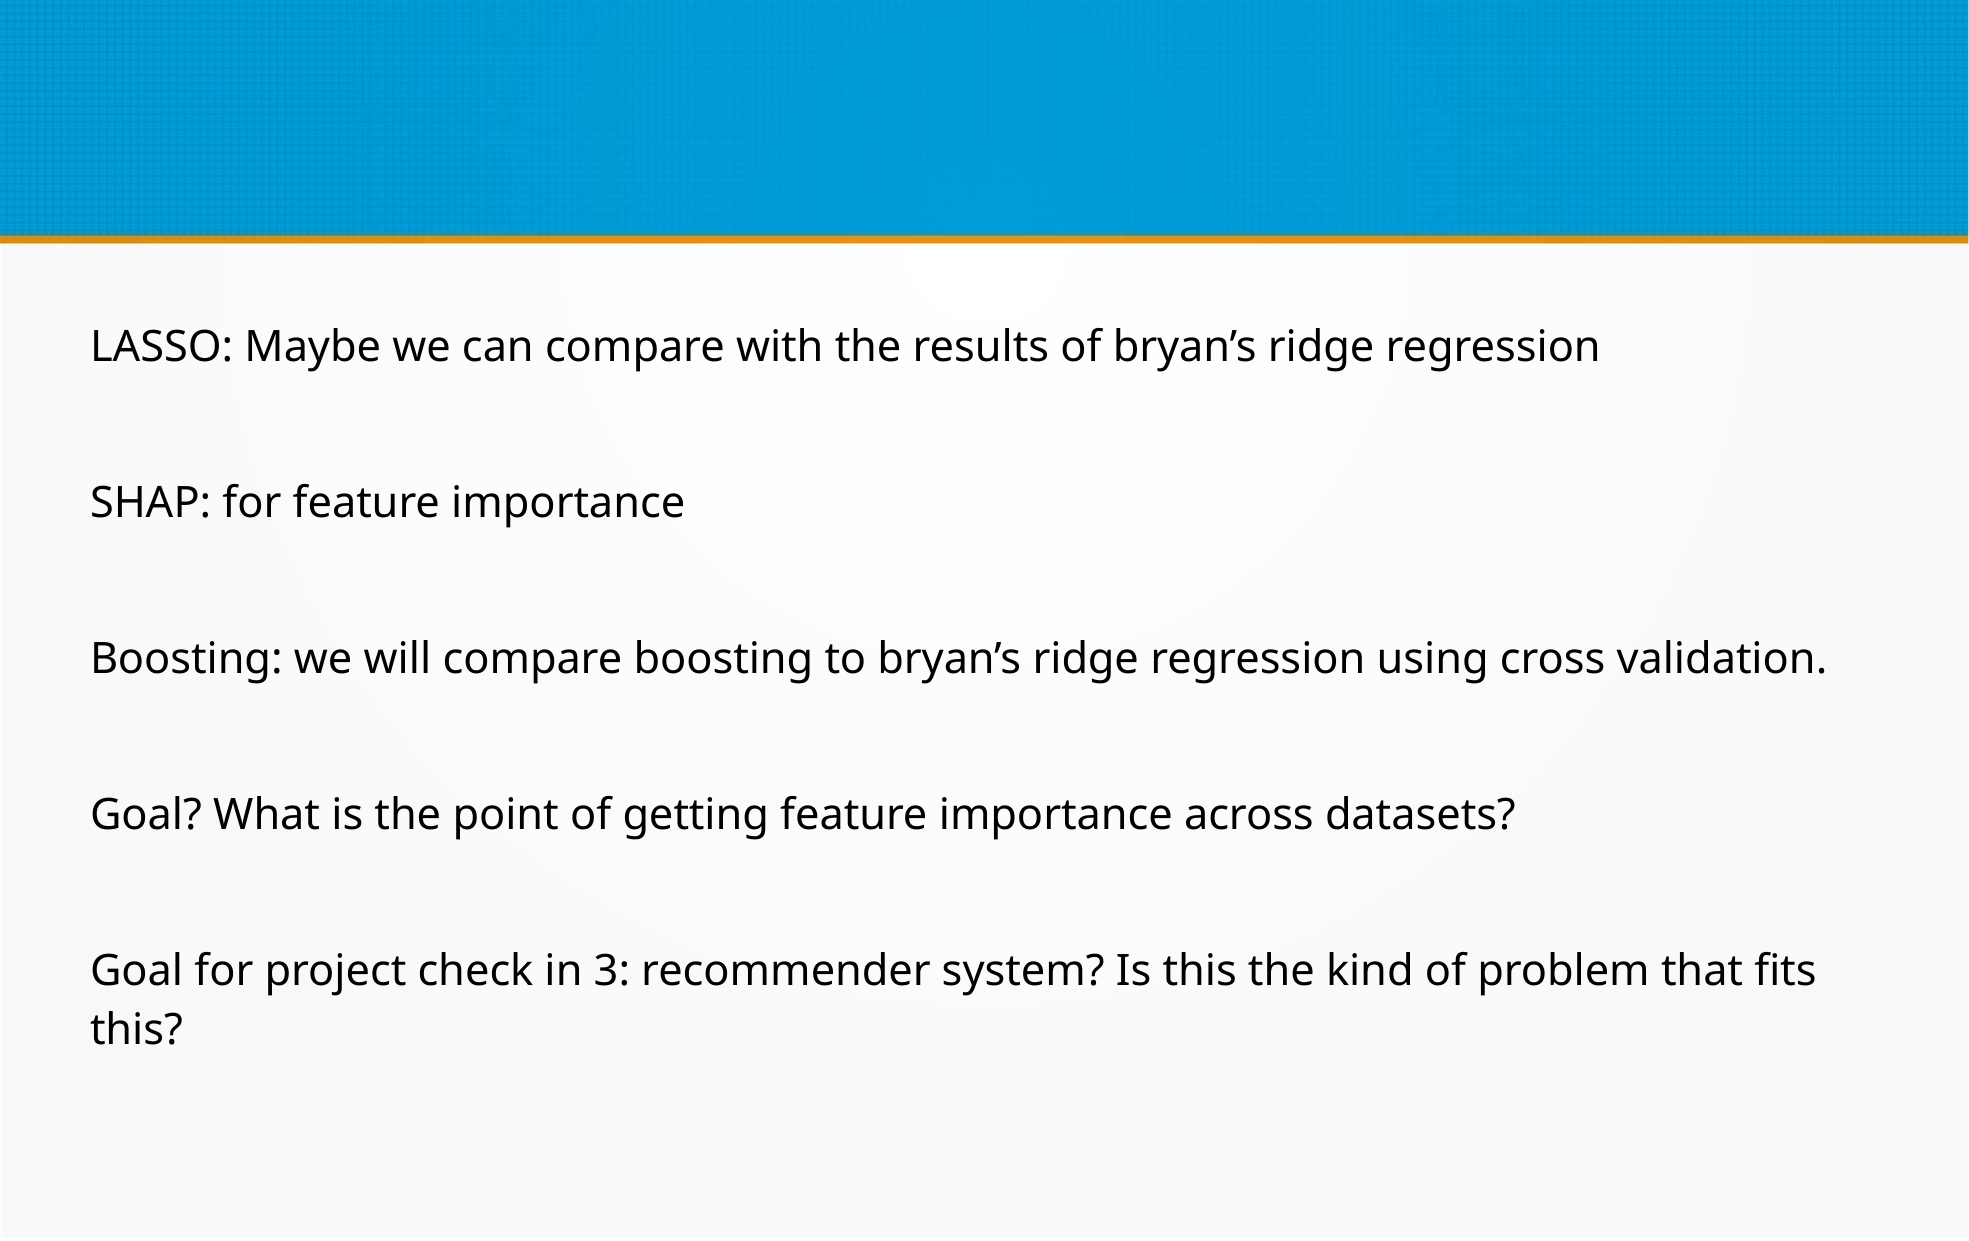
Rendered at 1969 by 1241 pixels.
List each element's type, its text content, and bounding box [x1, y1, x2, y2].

list LASSO: Maybe we can compare with the results of bryan’s ridge regression SHAP: for feature importance Boosting: we will compare boosting to bryan’s ridge regression using cross validation. Goal? What is the point of getting feature importance across datasets? Goal for project check in 3: recommender system? Is this the kind of problem that fits this? [90, 315, 1852, 1081]
picture [0, 233, 1969, 1241]
